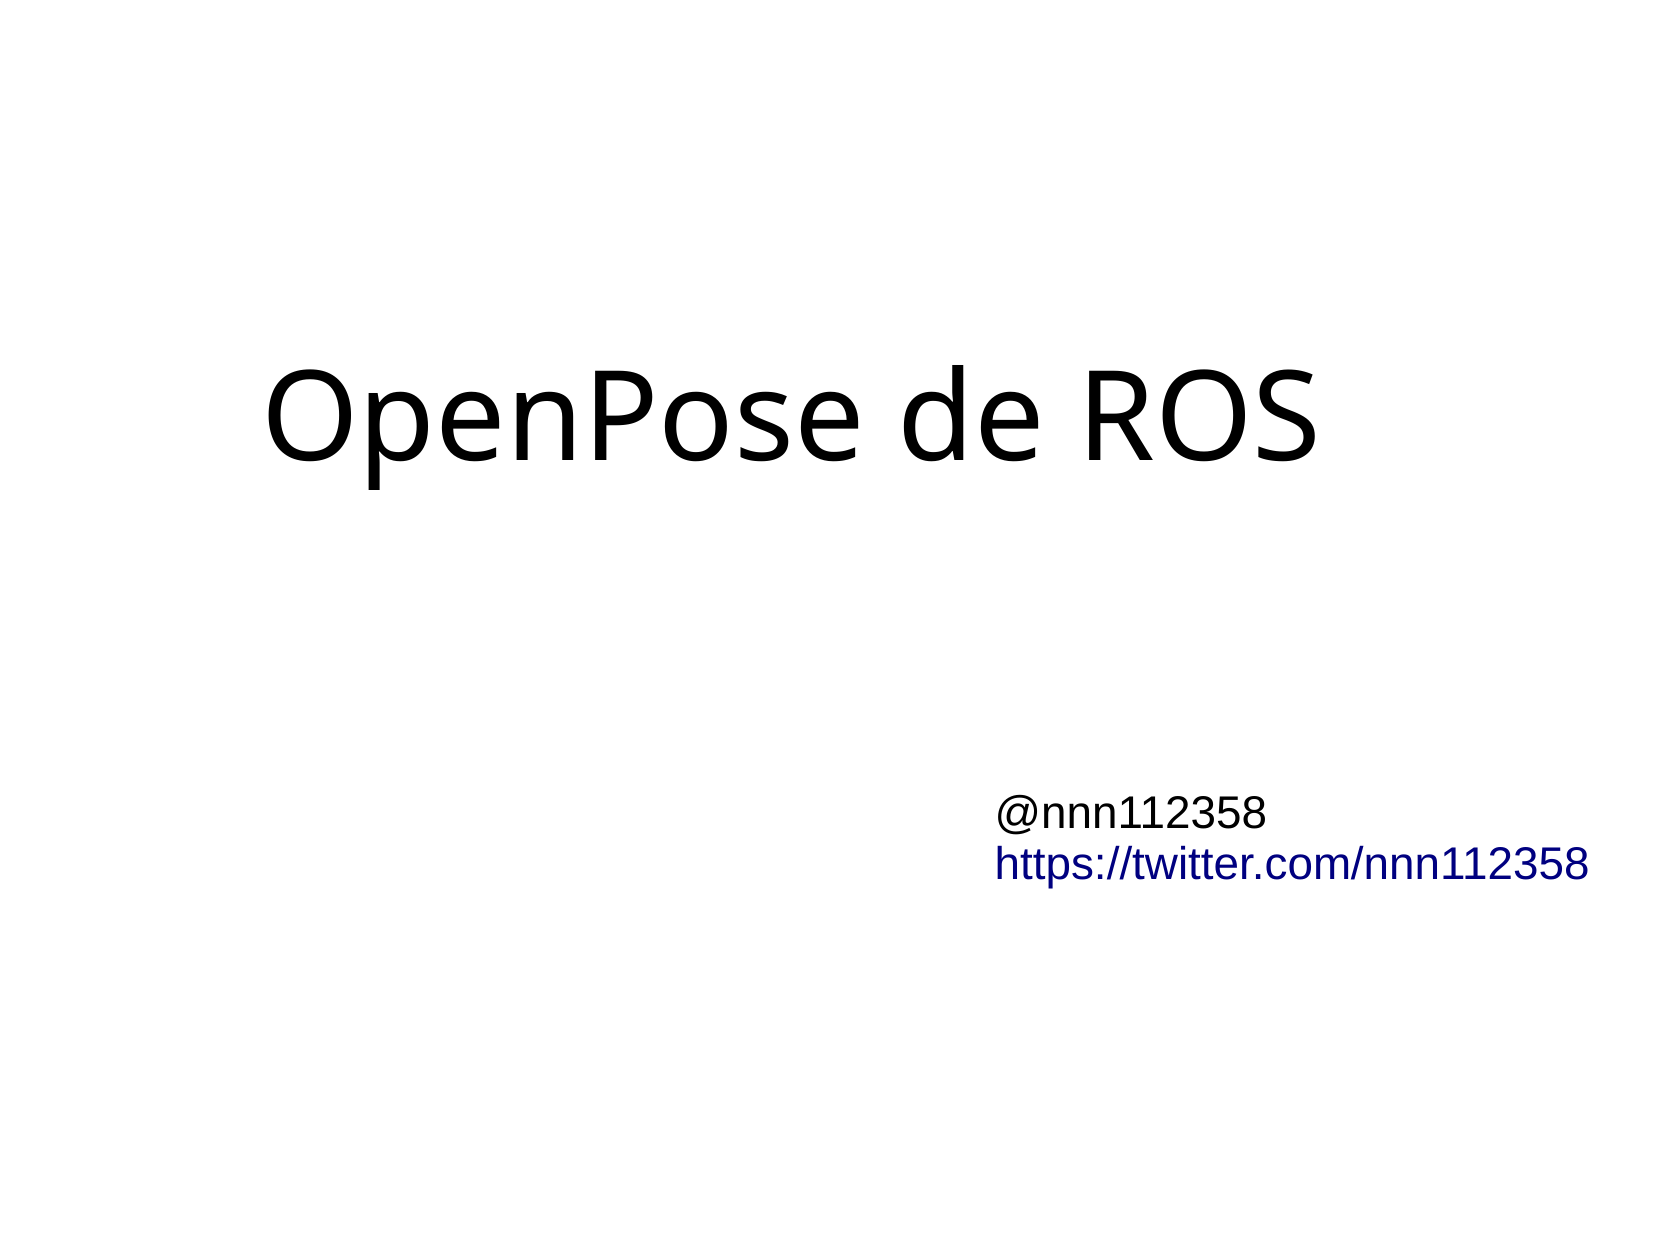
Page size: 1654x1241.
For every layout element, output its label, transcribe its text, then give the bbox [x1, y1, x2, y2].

title OpenPose de ROS [138, 341, 1446, 482]
text_box @nnn112358 https://twitter.com/nnn112358 [979, 779, 1609, 944]
